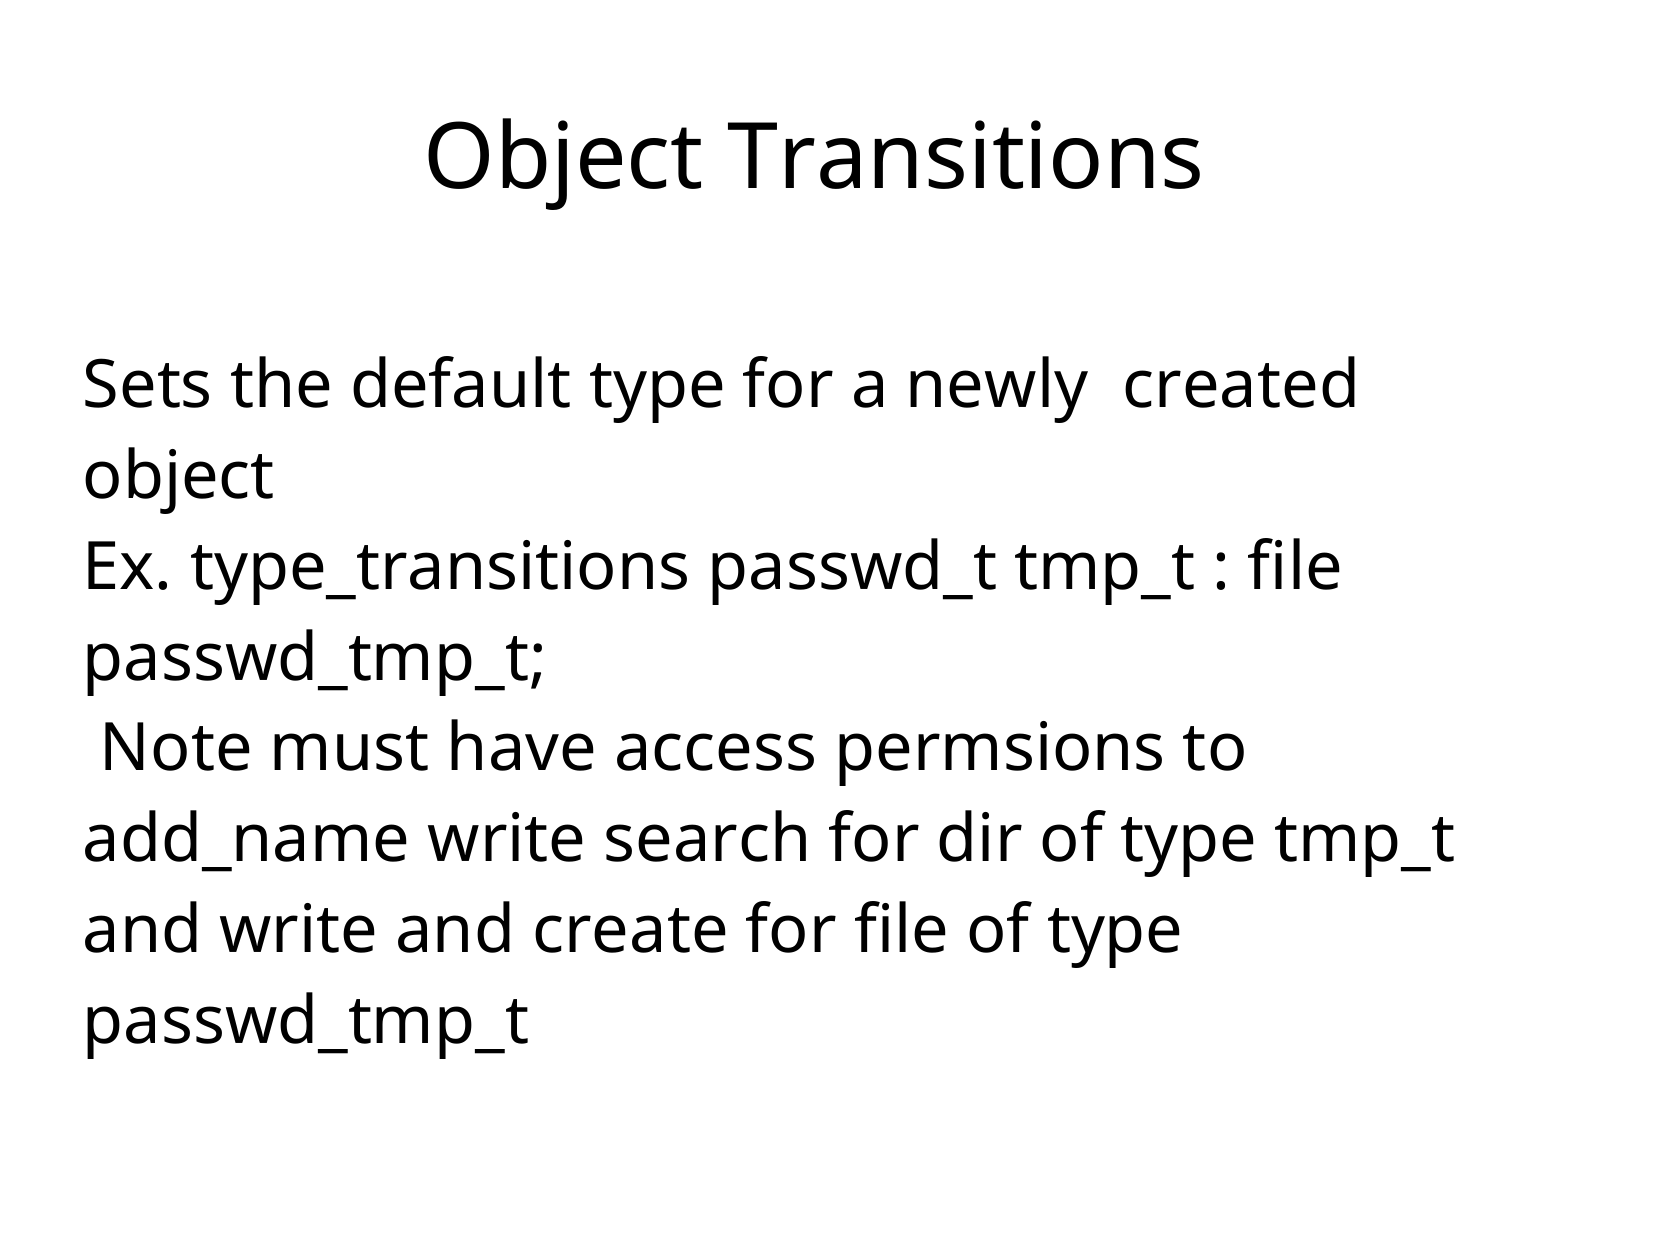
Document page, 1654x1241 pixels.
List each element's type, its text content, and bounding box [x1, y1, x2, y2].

subtitle Sets the default type for a newly created object Ex. type_transitions passwd_t tmp_t : file passwd_tmp_t; Note must have access permsions to add_name write search for dir of type tmp_t and write and create for file of type passwd_tmp_t [82, 297, 1571, 1102]
title Object Transitions [82, 56, 1571, 250]
